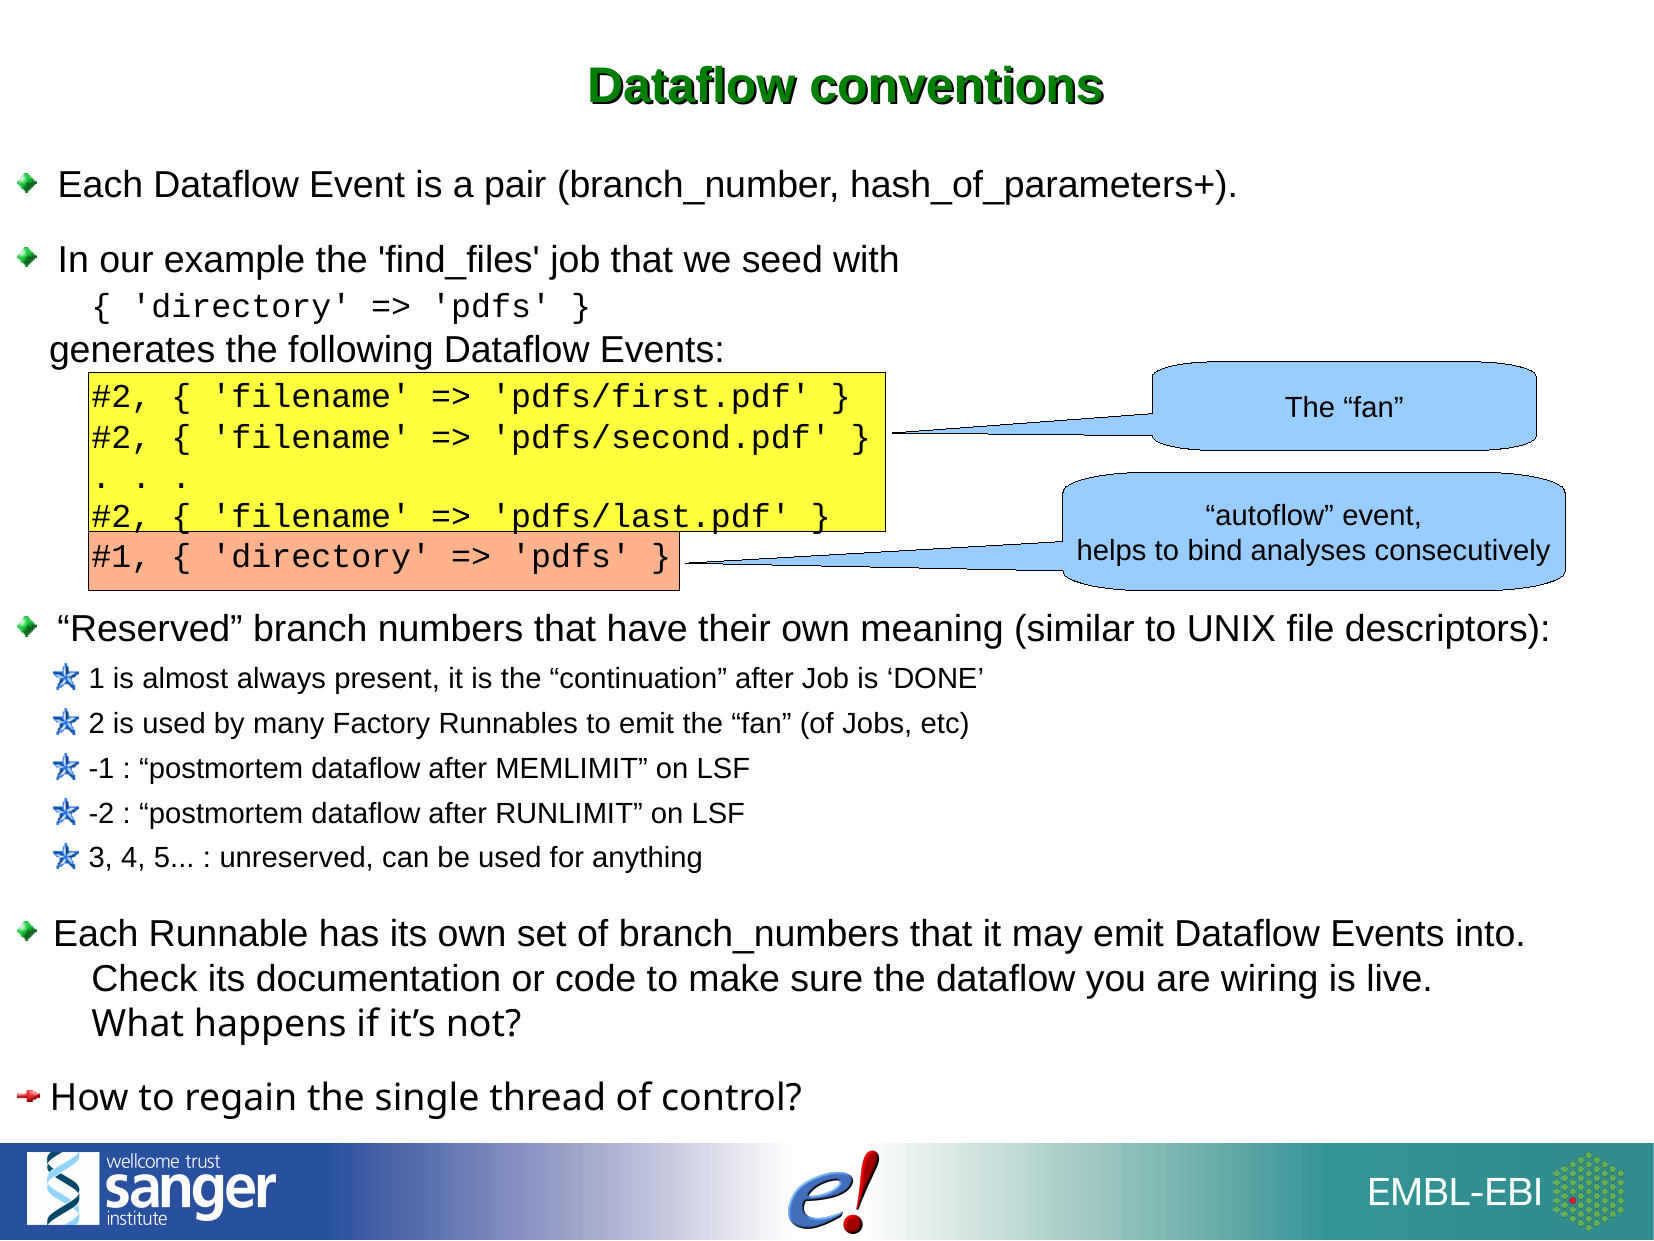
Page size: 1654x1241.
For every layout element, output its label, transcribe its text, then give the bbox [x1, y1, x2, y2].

picture [0, 1143, 1654, 1240]
title Dataflow conventions [82, 23, 1571, 128]
text_box “autoflow” event, helps to bind analyses consecutively [685, 472, 1566, 591]
text_box The “fan” [892, 361, 1537, 451]
list Each Dataflow Event is a pair (branch_number, hash_of_parameters+). In our example the 'find_files' job that we seed with { 'directory' => 'pdfs' } generates the following Dataflow Events: #2, { 'filename' => 'pdfs/first.pdf' } #2, { 'filename' => 'pdfs/second.pdf' } . . . #2, { 'filename' => 'pdfs/last.pdf' } #1, { 'directory' => 'pdfs' } “Reserved” branch numbers that have their own meaning (similar to UNIX file descriptors): 1 is almost always present, it is the “continuation” after Job is ‘DONE’ 2 is used by many Factory Runnables to emit the “fan” (of Jobs, etc) -1 : “postmortem dataflow after MEMLIMIT” on LSF -2 : “postmortem dataflow after RUNLIMIT” on LSF 3, 4, 5... : unreserved, can be used for anything Each Runnable has its own set of branch_numbers that it may emit Dataflow Events into. Check its documentation or code to make sure the dataflow you are wiring is live. What happens if it’s not? How to regain the single thread of control? [2, 145, 1615, 1134]
